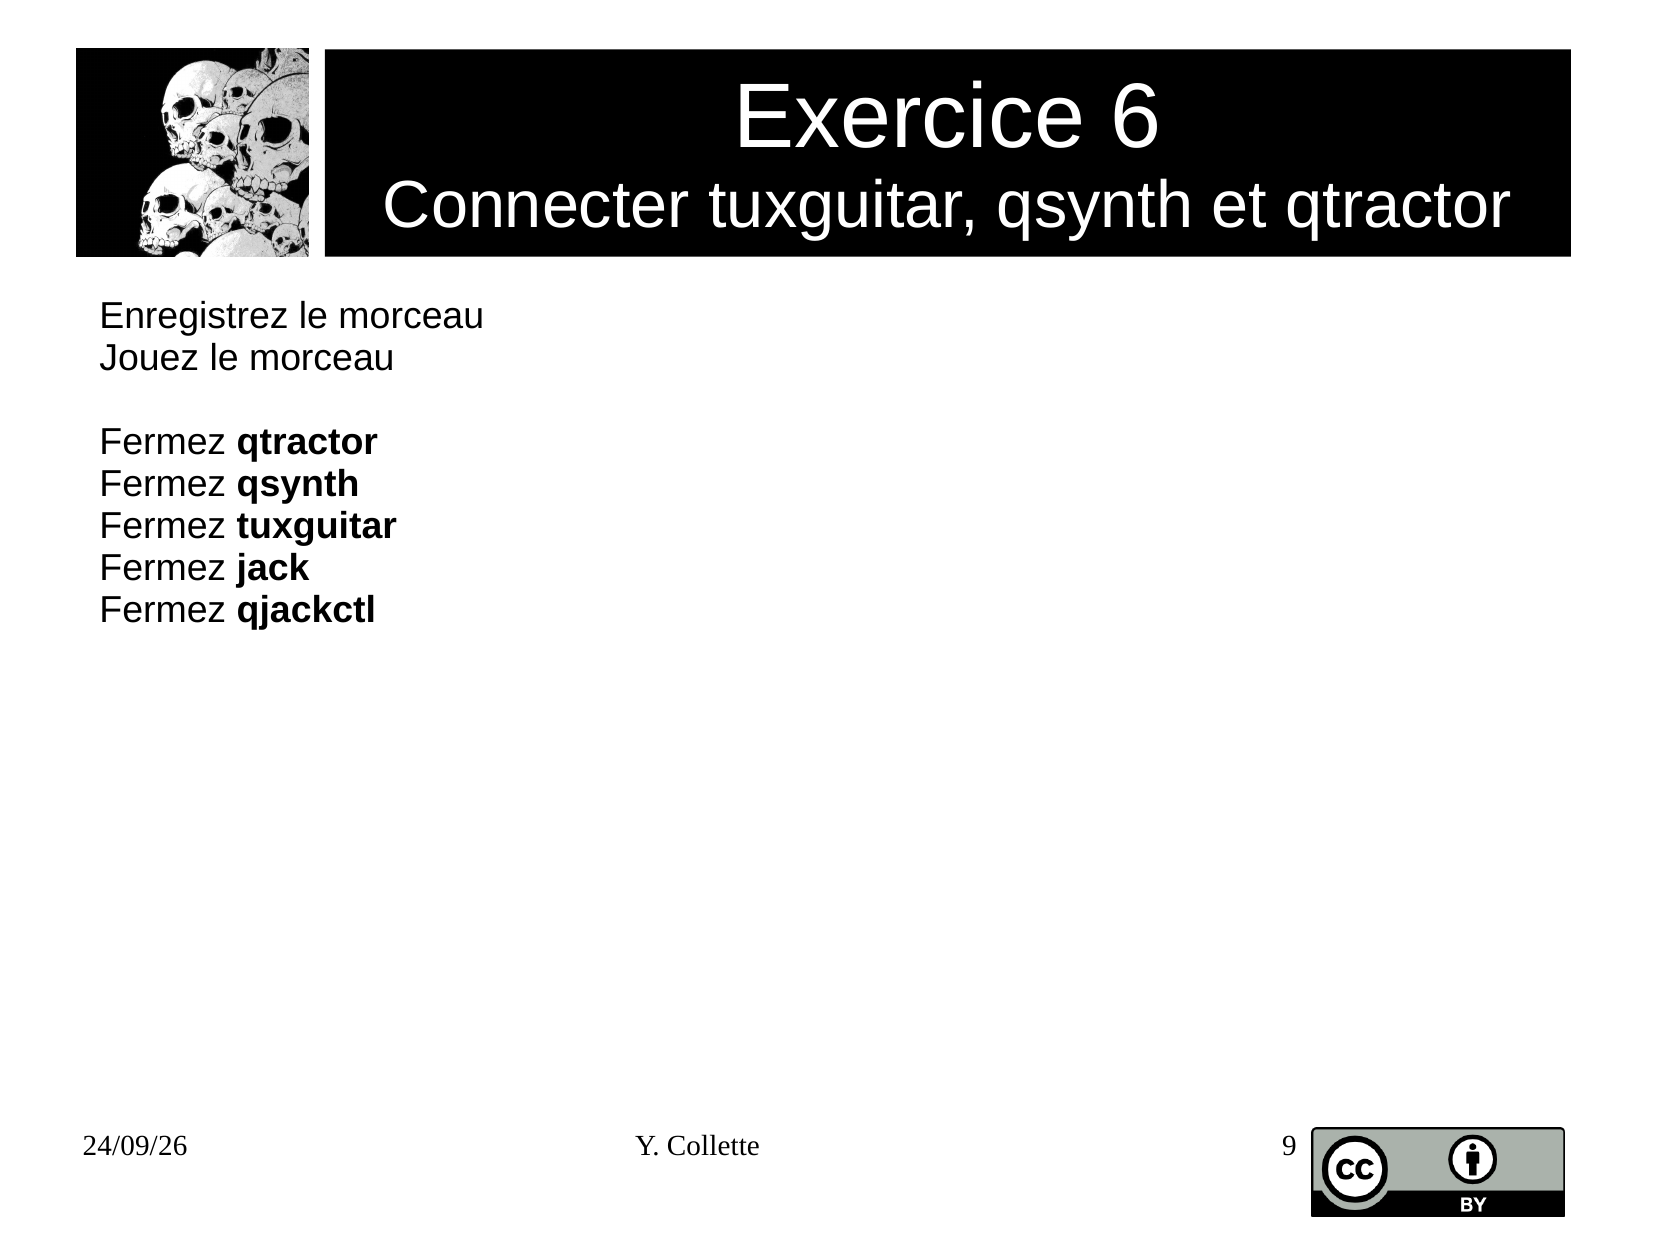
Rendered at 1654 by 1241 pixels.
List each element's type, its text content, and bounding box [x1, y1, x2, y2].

picture [1311, 1127, 1565, 1217]
text_box Enregistrez le morceau Jouez le morceau Fermez qtractor Fermez qsynth Fermez tuxguitar Fermez jack Fermez qjackctl [84, 286, 1571, 638]
title Exercice 6 Connecter tuxguitar, qsynth et qtractor [324, 49, 1571, 257]
picture [76, 48, 309, 257]
